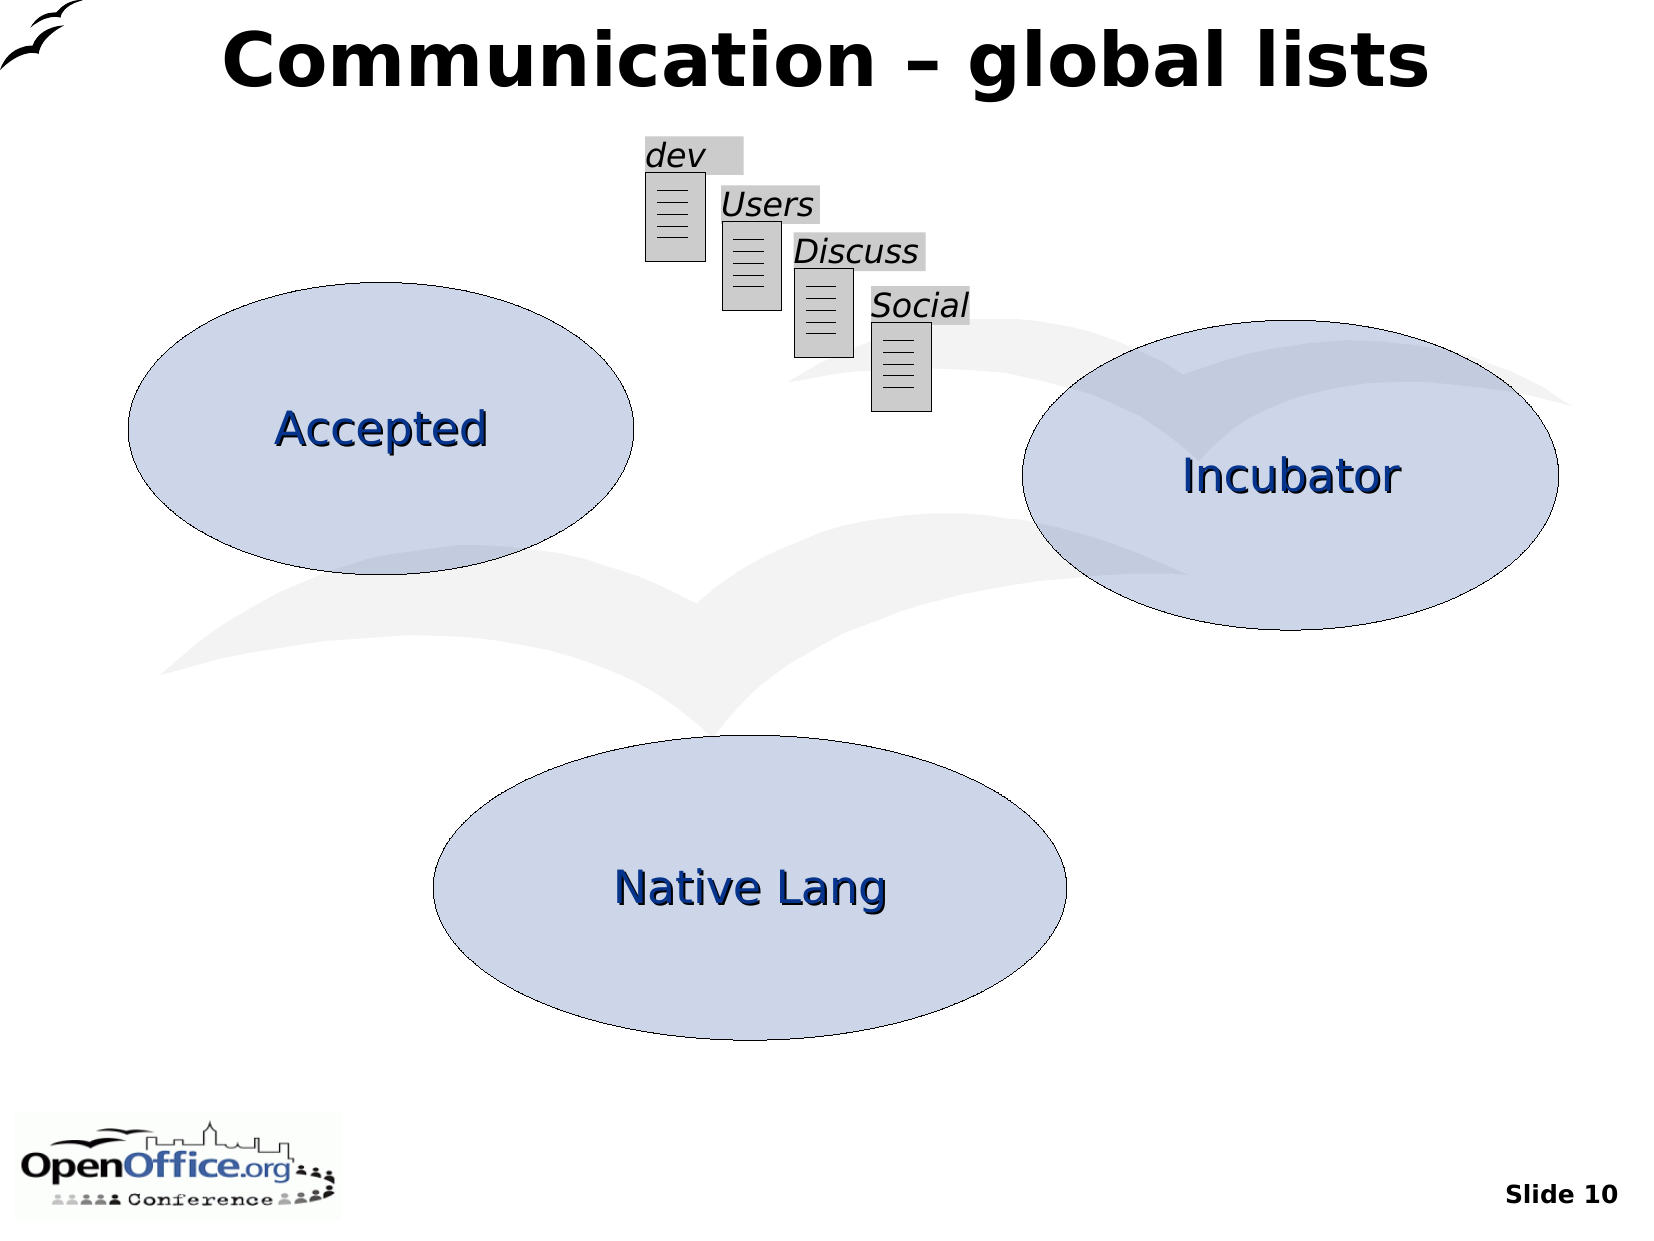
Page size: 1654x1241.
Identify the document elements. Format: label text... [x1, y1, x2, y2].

text_box dev [645, 136, 744, 175]
text_box Native Lang [433, 735, 1067, 1041]
text_box Accepted [128, 282, 634, 575]
picture [15, 1112, 341, 1220]
text_box Social [871, 286, 970, 325]
text_box Incubator [1022, 320, 1559, 631]
text_box [794, 268, 854, 358]
title Communication – global lists [0, 0, 1654, 121]
text_box [722, 221, 782, 311]
text_box Discuss [793, 232, 926, 272]
text_box [645, 172, 706, 262]
text_box Users [721, 185, 820, 224]
text_box [871, 322, 932, 412]
